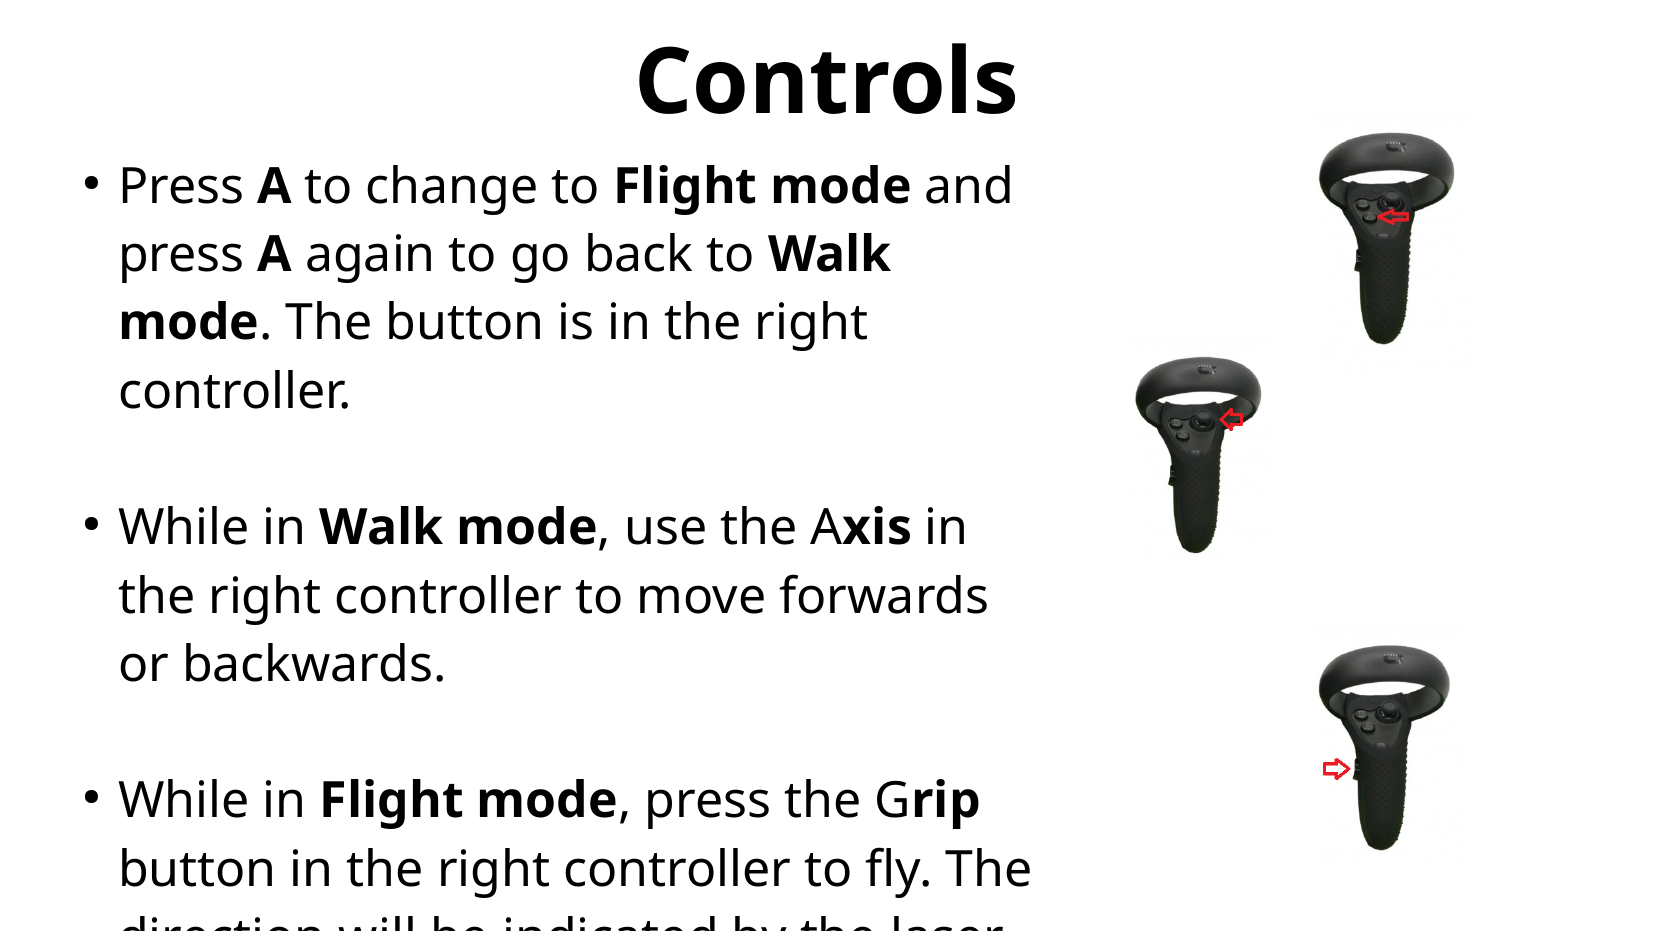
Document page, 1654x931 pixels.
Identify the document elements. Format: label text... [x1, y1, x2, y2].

title Controls [82, 0, 1571, 156]
picture [1312, 627, 1465, 863]
subtitle Press A to change to Flight mode and press A again to go back to Walk mode. The button is in the right controller. While in Walk mode, use the Axis in the right controller to move forwards or backwards. While in Flight mode, press the Grip button in the right controller to fly. The direction will be indicated by the laser coming from the right hand. [82, 150, 1051, 875]
picture [1129, 337, 1276, 563]
picture [1312, 112, 1470, 376]
